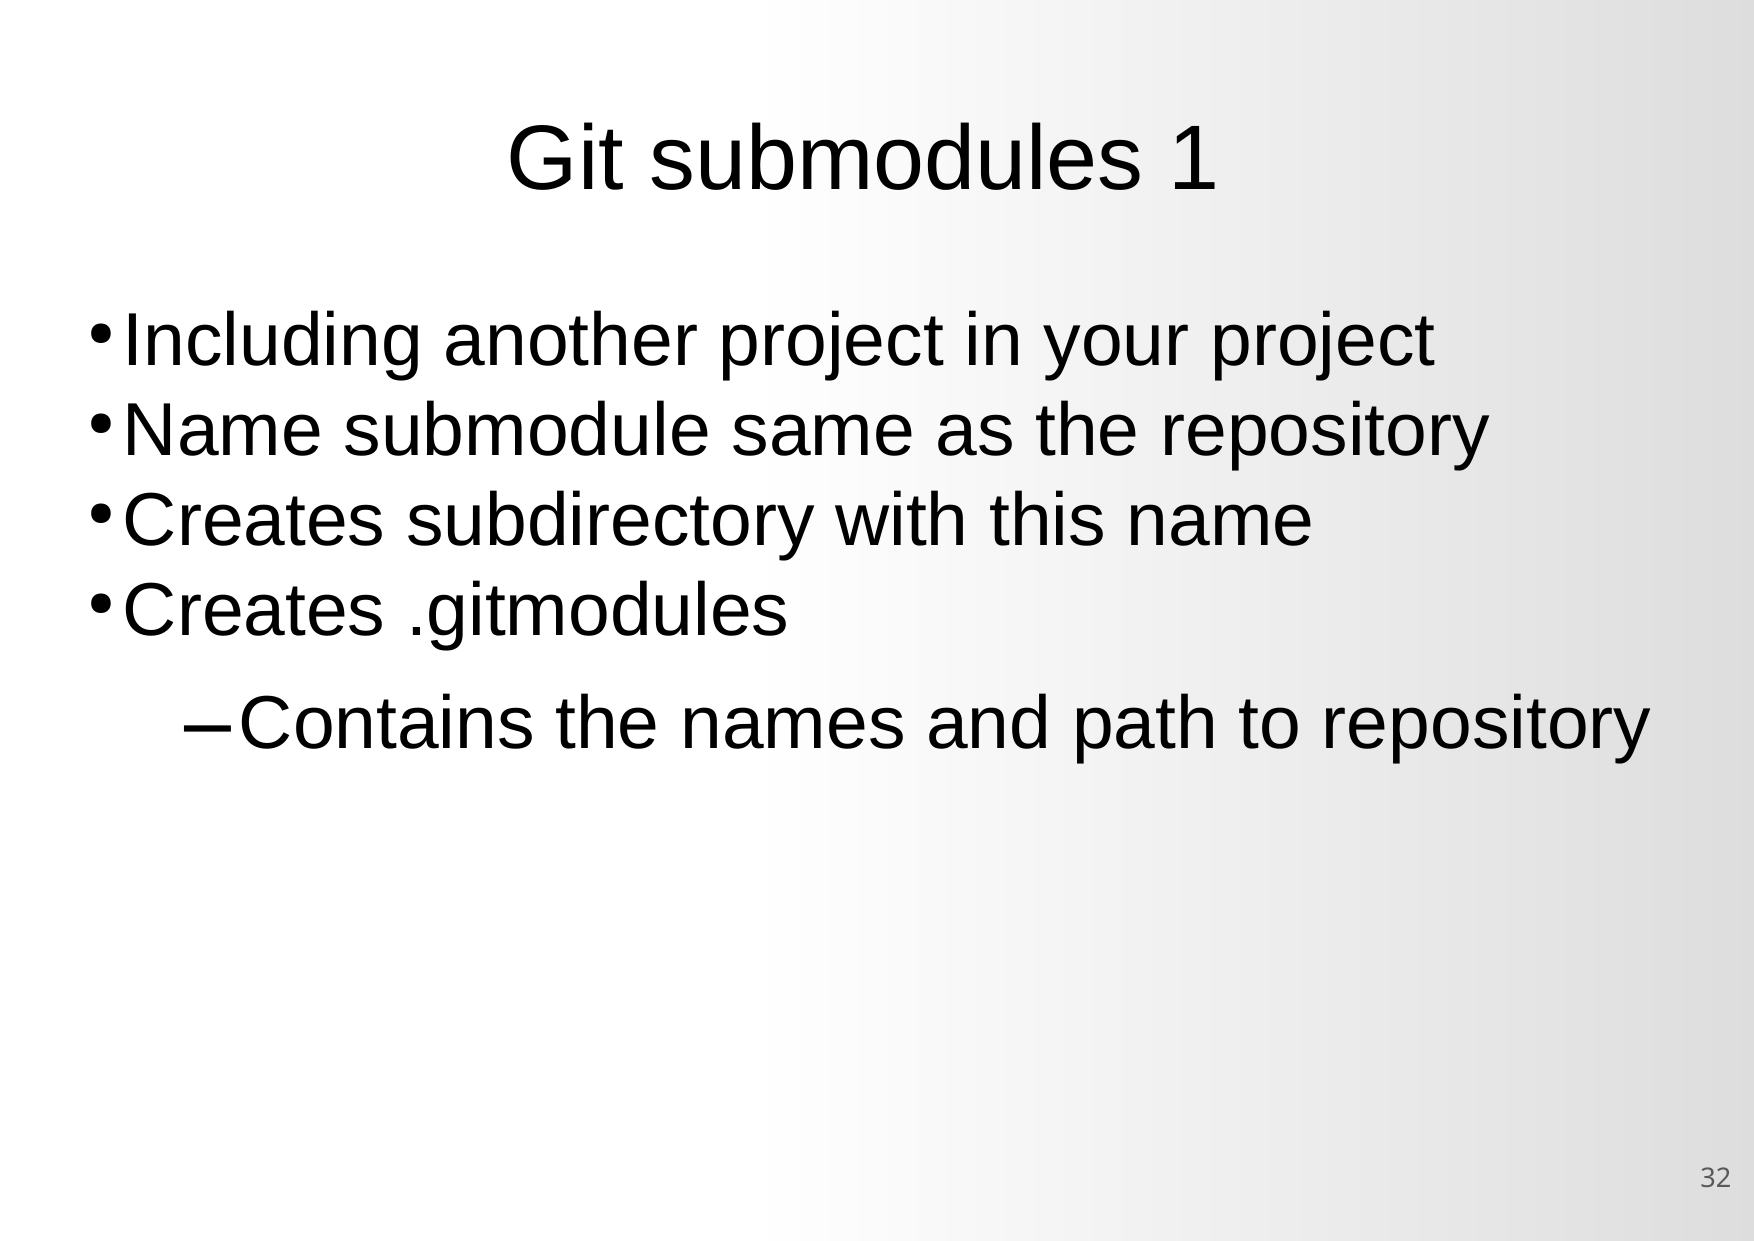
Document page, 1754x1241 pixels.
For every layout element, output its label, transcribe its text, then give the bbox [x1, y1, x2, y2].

slide_number <number> [1641, 1145, 1747, 1241]
text_box Git submodules 1 [87, 49, 1666, 257]
text_box Including another project in your project Name submodule same as the repository Creates subdirectory with this name Creates .gitmodules Contains the names and path to repository [87, 290, 1666, 1010]
